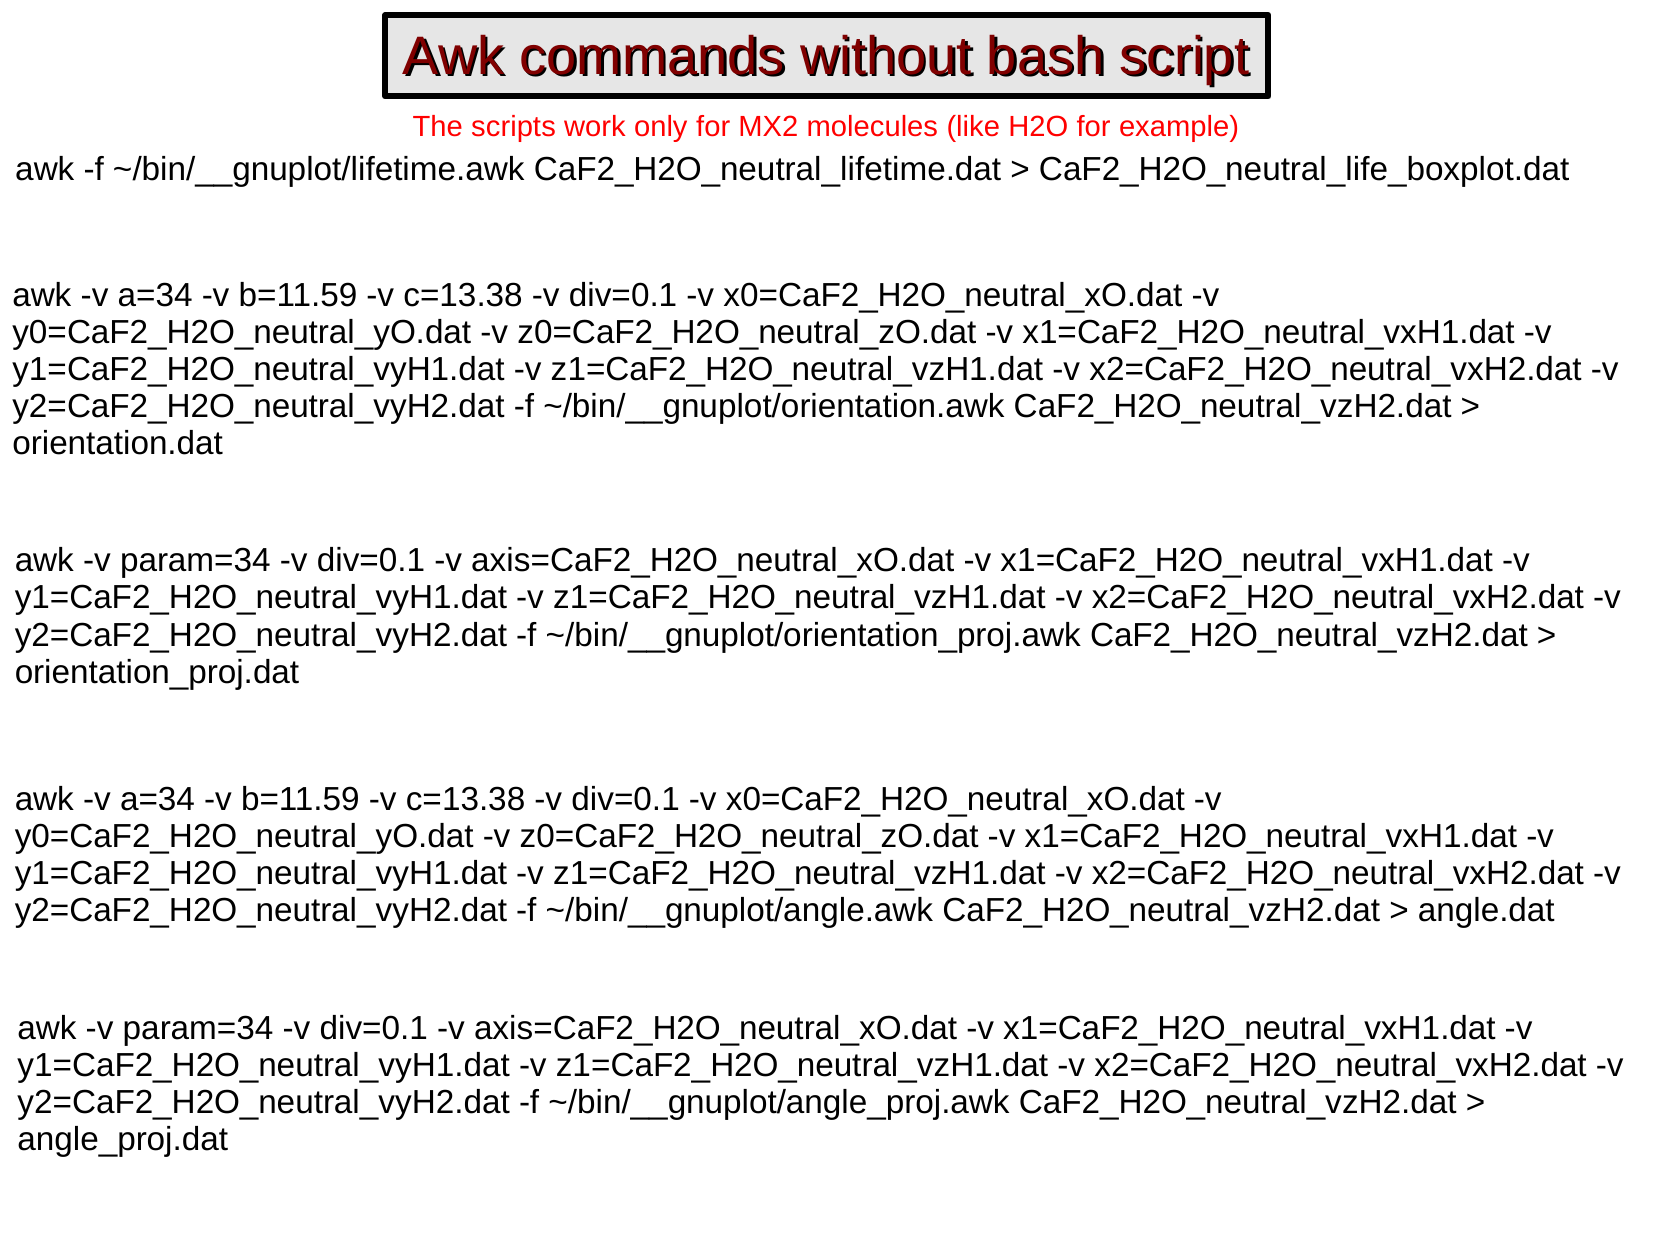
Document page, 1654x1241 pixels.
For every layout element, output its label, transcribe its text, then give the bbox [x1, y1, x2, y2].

text_box The scripts work only for MX2 molecules (like H2O for example) [397, 102, 1256, 150]
text_box awk -v a=34 -v b=11.59 -v c=13.38 -v div=0.1 -v x0=CaF2_H2O_neutral_xO.dat -v y0=CaF2_H2O_neutral_yO.dat -v z0=CaF2_H2O_neutral_zO.dat -v x1=CaF2_H2O_neutral_vxH1.dat -v y1=CaF2_H2O_neutral_vyH1.dat -v z1=CaF2_H2O_neutral_vzH1.dat -v x2=CaF2_H2O_neutral_vxH2.dat -v y2=CaF2_H2O_neutral_vyH2.dat -f ~/bin/__gnuplot/orientation.awk CaF2_H2O_neutral_vzH2.dat > orientation.dat [0, 269, 1651, 470]
text_box awk -v param=34 -v div=0.1 -v axis=CaF2_H2O_neutral_xO.dat -v x1=CaF2_H2O_neutral_vxH1.dat -v y1=CaF2_H2O_neutral_vyH1.dat -v z1=CaF2_H2O_neutral_vzH1.dat -v x2=CaF2_H2O_neutral_vxH2.dat -v y2=CaF2_H2O_neutral_vyH2.dat -f ~/bin/__gnuplot/angle_proj.awk CaF2_H2O_neutral_vzH2.dat > angle_proj.dat [2, 1001, 1651, 1165]
text_box Awk commands without bash script [385, 15, 1269, 97]
text_box awk -f ~/bin/__gnuplot/lifetime.awk CaF2_H2O_neutral_lifetime.dat > CaF2_H2O_neutral_life_boxplot.dat [0, 142, 1621, 204]
text_box awk -v param=34 -v div=0.1 -v axis=CaF2_H2O_neutral_xO.dat -v x1=CaF2_H2O_neutral_vxH1.dat -v y1=CaF2_H2O_neutral_vyH1.dat -v z1=CaF2_H2O_neutral_vzH1.dat -v x2=CaF2_H2O_neutral_vxH2.dat -v y2=CaF2_H2O_neutral_vyH2.dat -f ~/bin/__gnuplot/orientation_proj.awk CaF2_H2O_neutral_vzH2.dat > orientation_proj.dat [0, 534, 1651, 698]
text_box awk -v a=34 -v b=11.59 -v c=13.38 -v div=0.1 -v x0=CaF2_H2O_neutral_xO.dat -v y0=CaF2_H2O_neutral_yO.dat -v z0=CaF2_H2O_neutral_zO.dat -v x1=CaF2_H2O_neutral_vxH1.dat -v y1=CaF2_H2O_neutral_vyH1.dat -v z1=CaF2_H2O_neutral_vzH1.dat -v x2=CaF2_H2O_neutral_vxH2.dat -v y2=CaF2_H2O_neutral_vyH2.dat -f ~/bin/__gnuplot/angle.awk CaF2_H2O_neutral_vzH2.dat > angle.dat [0, 773, 1651, 936]
